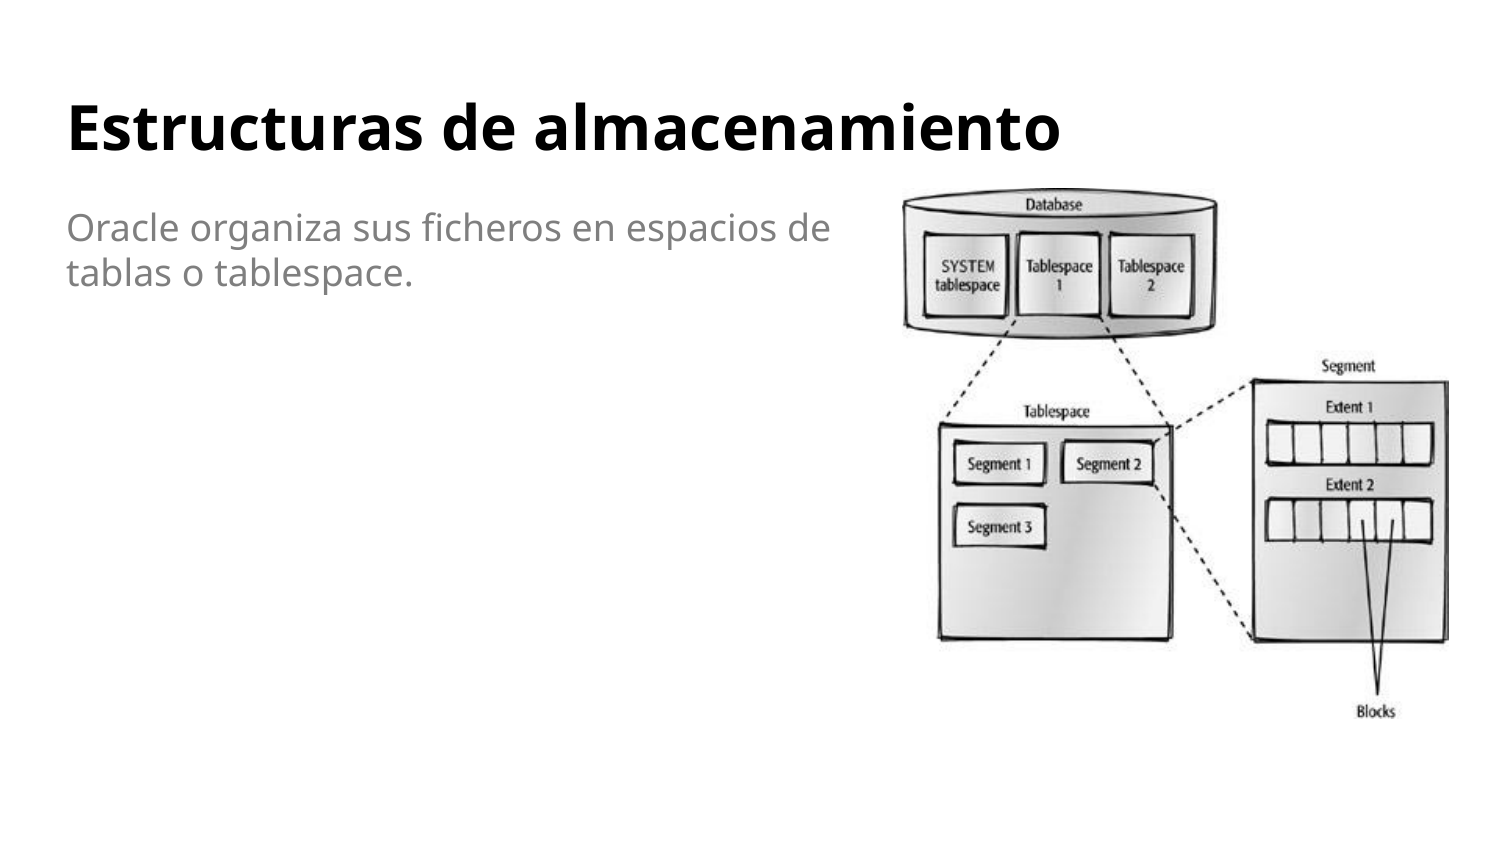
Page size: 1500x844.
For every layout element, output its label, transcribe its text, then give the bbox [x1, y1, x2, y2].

picture [902, 188, 1449, 719]
list Oracle organiza sus ficheros en espacios de tablas o tablespace. [51, 189, 892, 481]
title Estructuras de almacenamiento [51, 72, 1449, 176]
